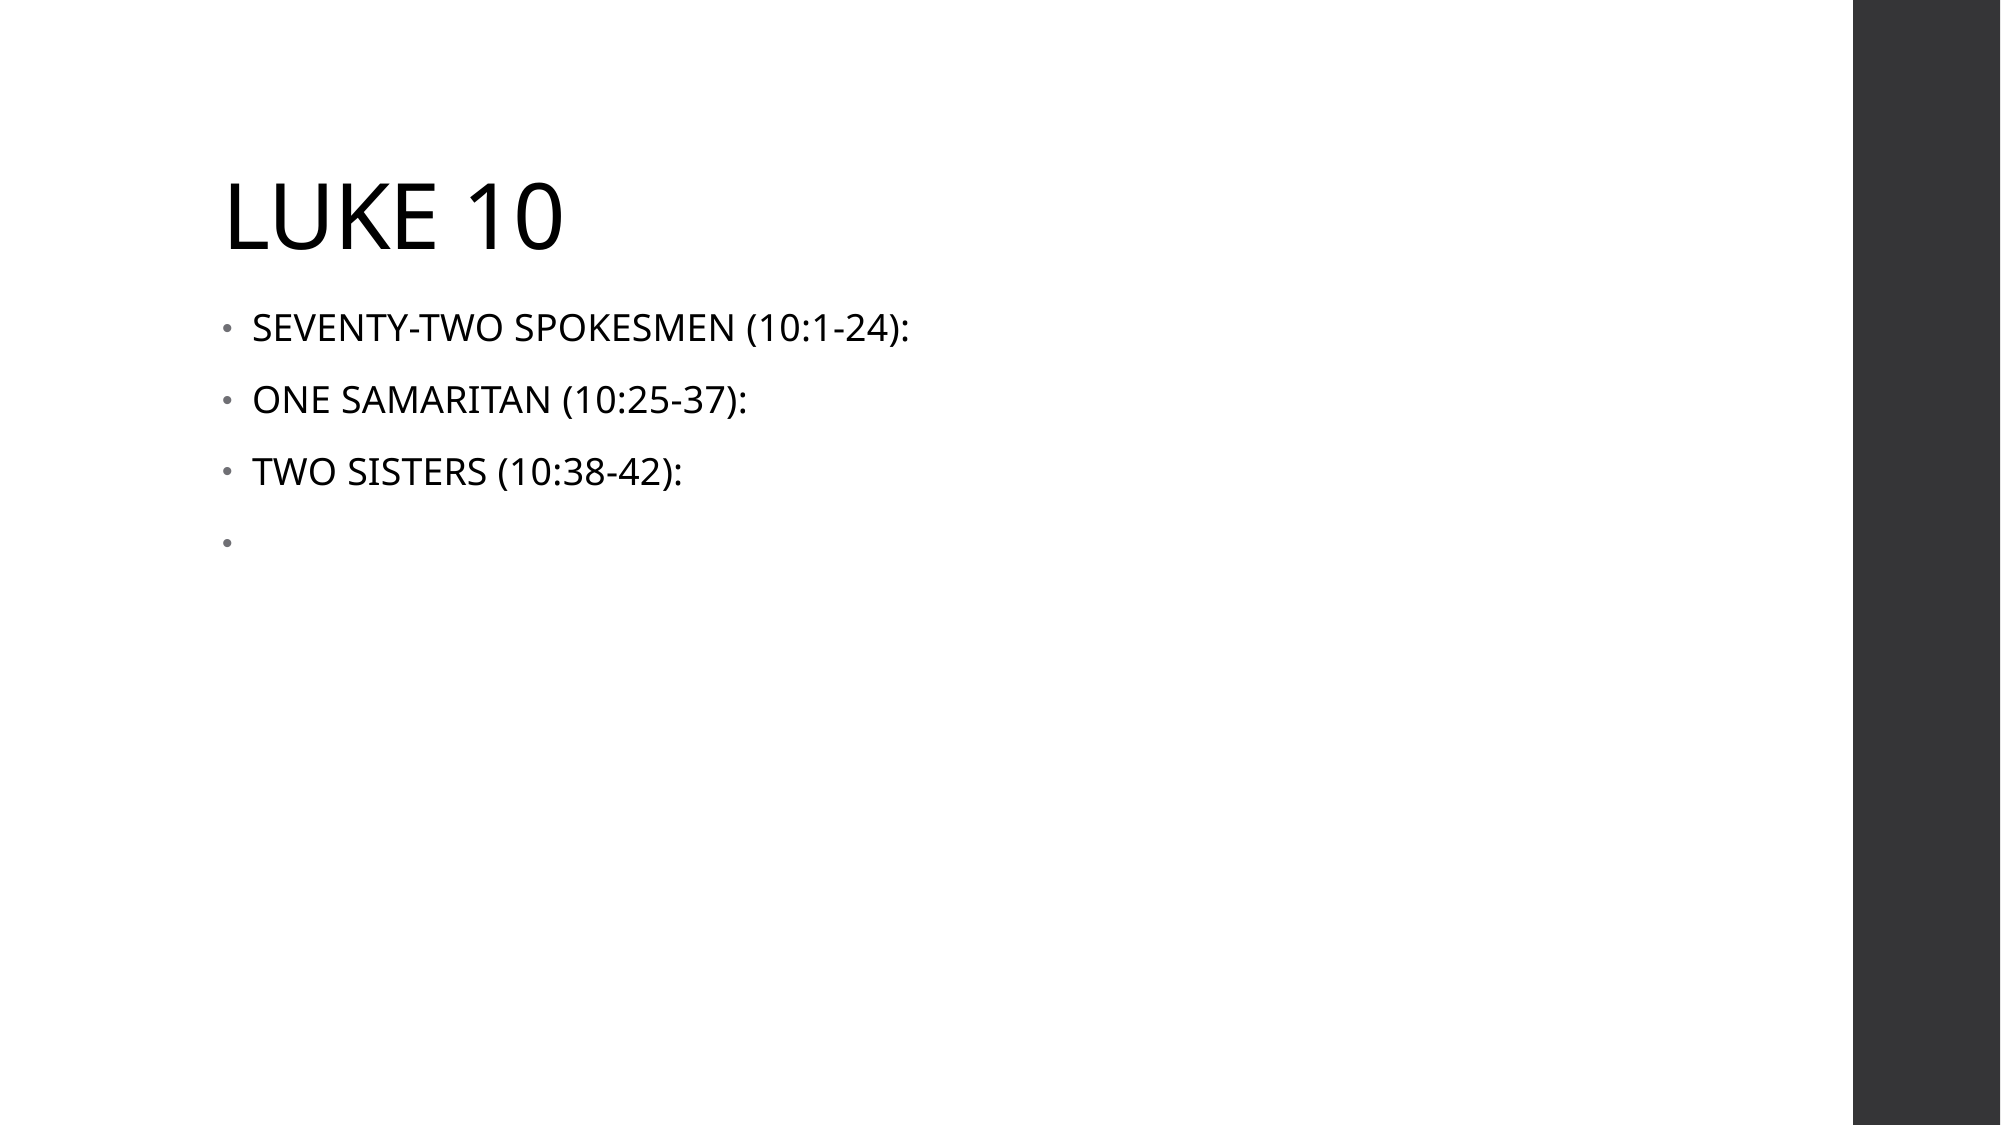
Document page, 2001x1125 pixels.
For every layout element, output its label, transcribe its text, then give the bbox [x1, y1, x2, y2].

list SEVENTY-TWO SPOKESMEN (10:1-24): ONE SAMARITAN (10:25-37): TWO SISTERS (10:38-42): [206, 299, 1617, 1014]
title LUKE 10 [206, 60, 1797, 278]
